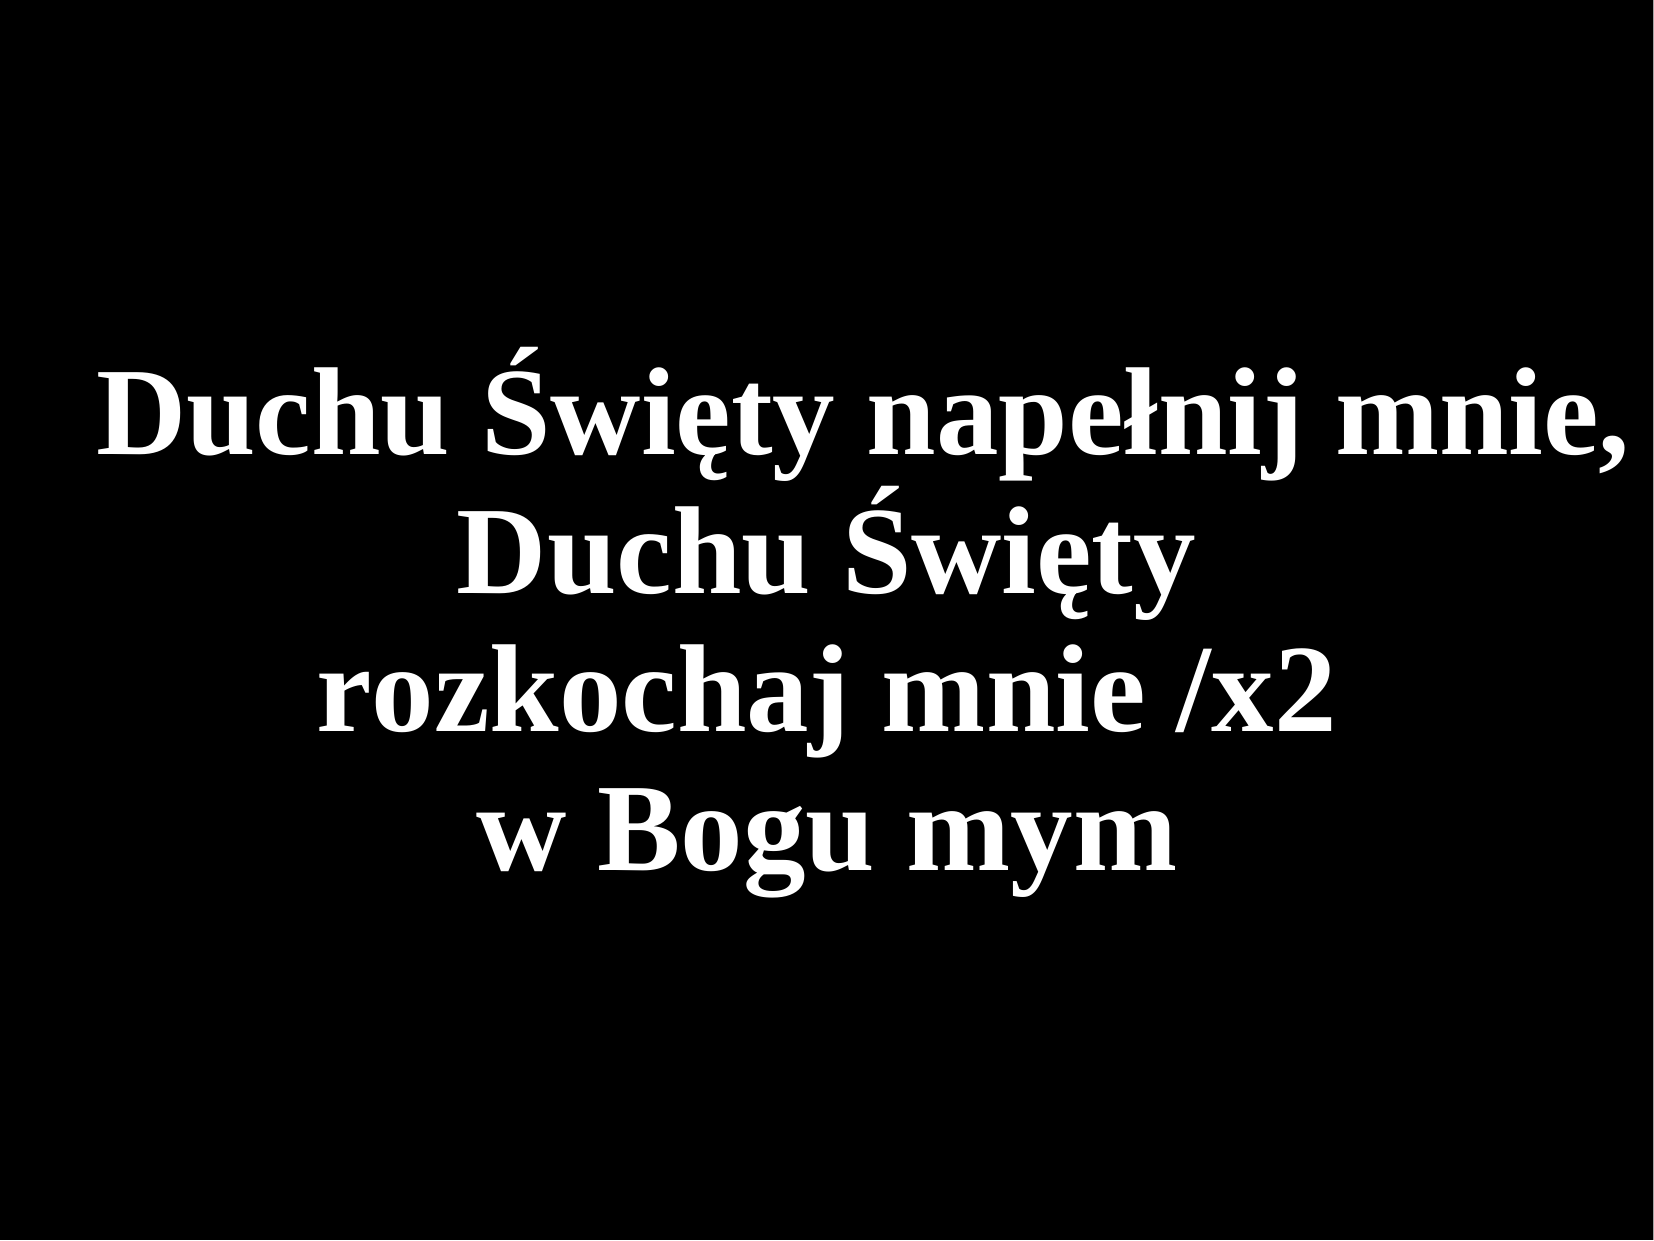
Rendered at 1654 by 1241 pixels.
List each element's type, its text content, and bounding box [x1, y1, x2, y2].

title Duchu Święty napełnij mnie, Duchu Święty rozkochaj mnie /x2 w Bogu mym [0, 0, 1654, 1241]
